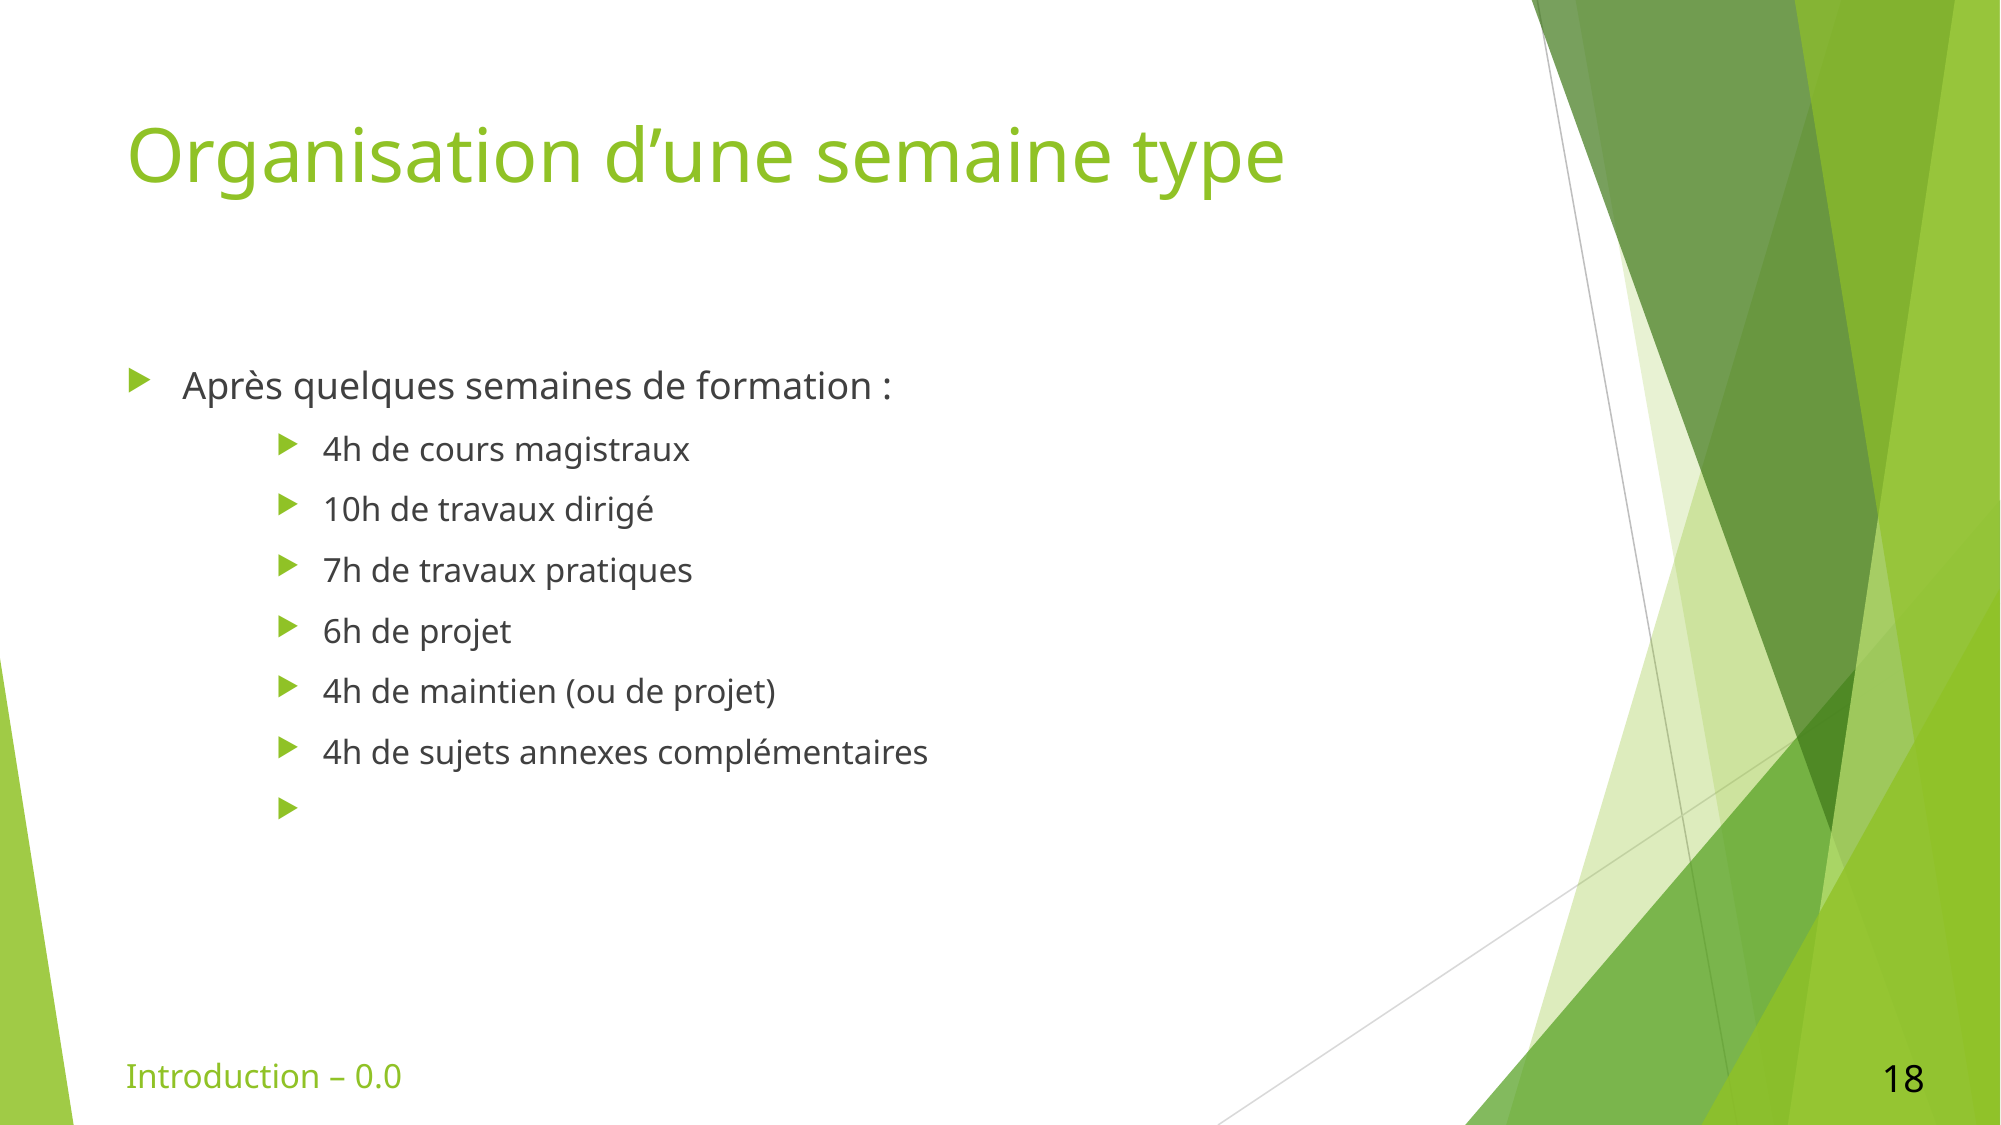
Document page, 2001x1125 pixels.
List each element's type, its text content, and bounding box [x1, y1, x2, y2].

text_box [1866, 1047, 1979, 1108]
list Après quelques semaines de formation : 4h de cours magistraux 10h de travaux dirigé 7h de travaux pratiques 6h de projet 4h de maintien (ou de projet) 4h de sujets annexes complémentaires [111, 354, 1522, 992]
text_box Introduction – 0.0 [111, 1047, 1094, 1109]
title Organisation d’une semaine type [111, 99, 1522, 317]
